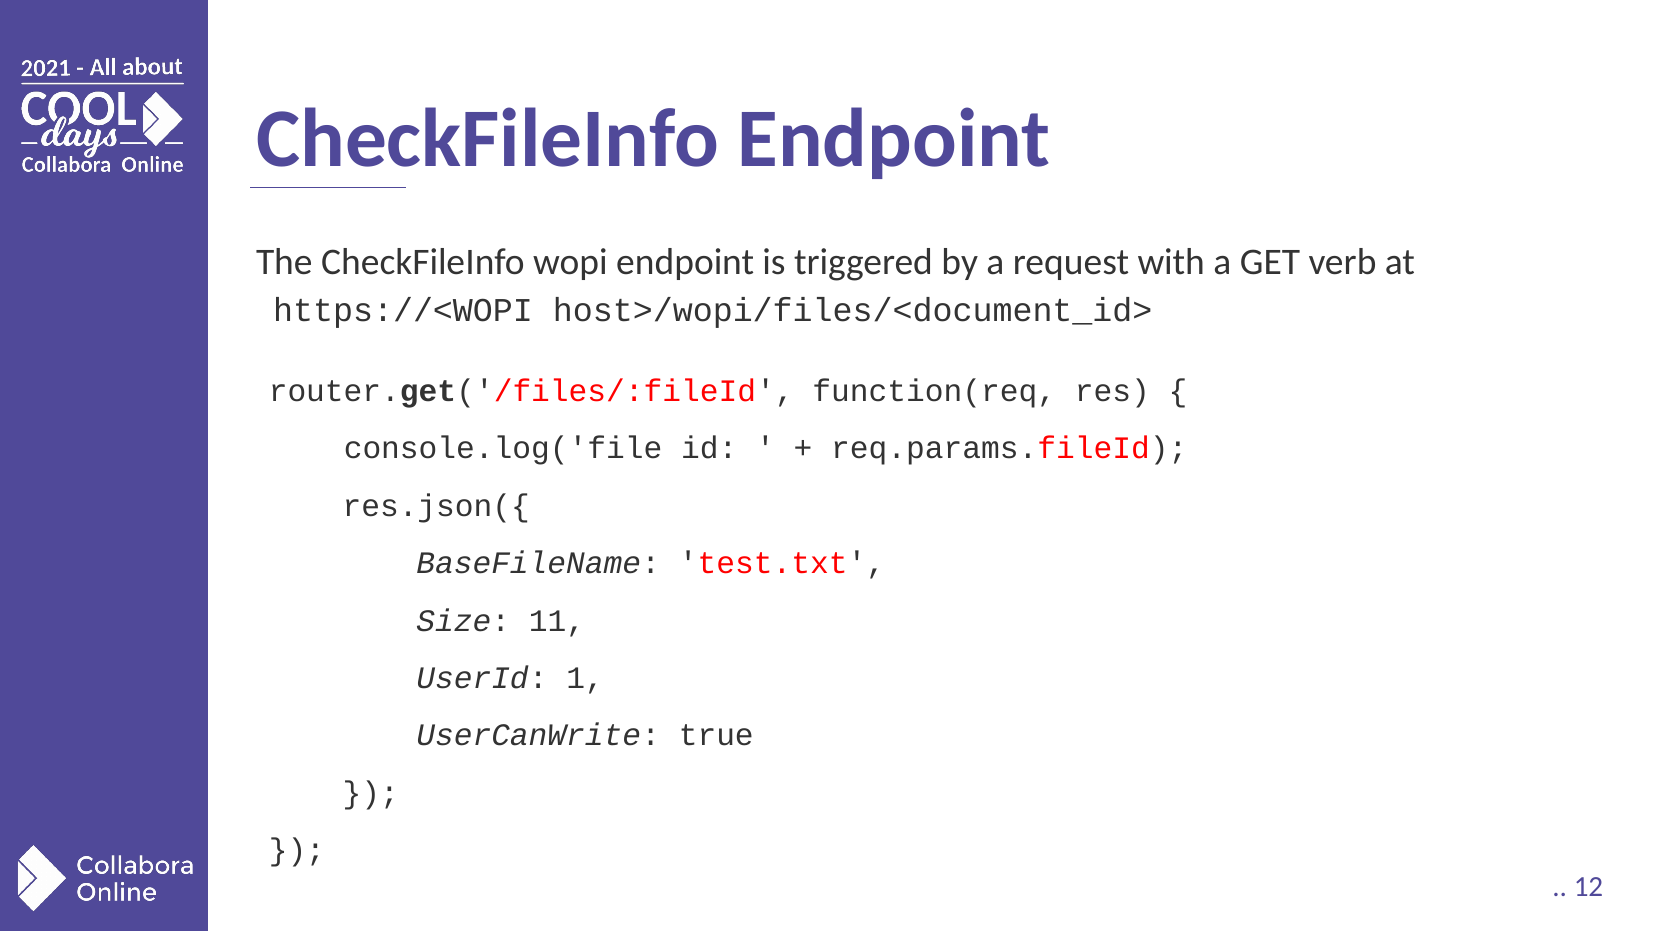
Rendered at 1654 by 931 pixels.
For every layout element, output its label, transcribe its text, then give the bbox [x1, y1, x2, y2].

picture [13, 840, 197, 916]
text_box router.get('/files/:fileId', function(req, res) { console.log('file id: ' + req.params.fileId); res.json({ BaseFileName: 'test.txt', Size: 11, UserId: 1, UserCanWrite: true }); }); [253, 359, 1576, 878]
title CheckFileInfo Endpoint [256, 56, 1654, 188]
picture [21, 57, 184, 172]
list The CheckFileInfo wopi endpoint is triggered by a request with a GET verb at https://<WOPI host>/wopi/files/<document_id> [256, 236, 1585, 360]
